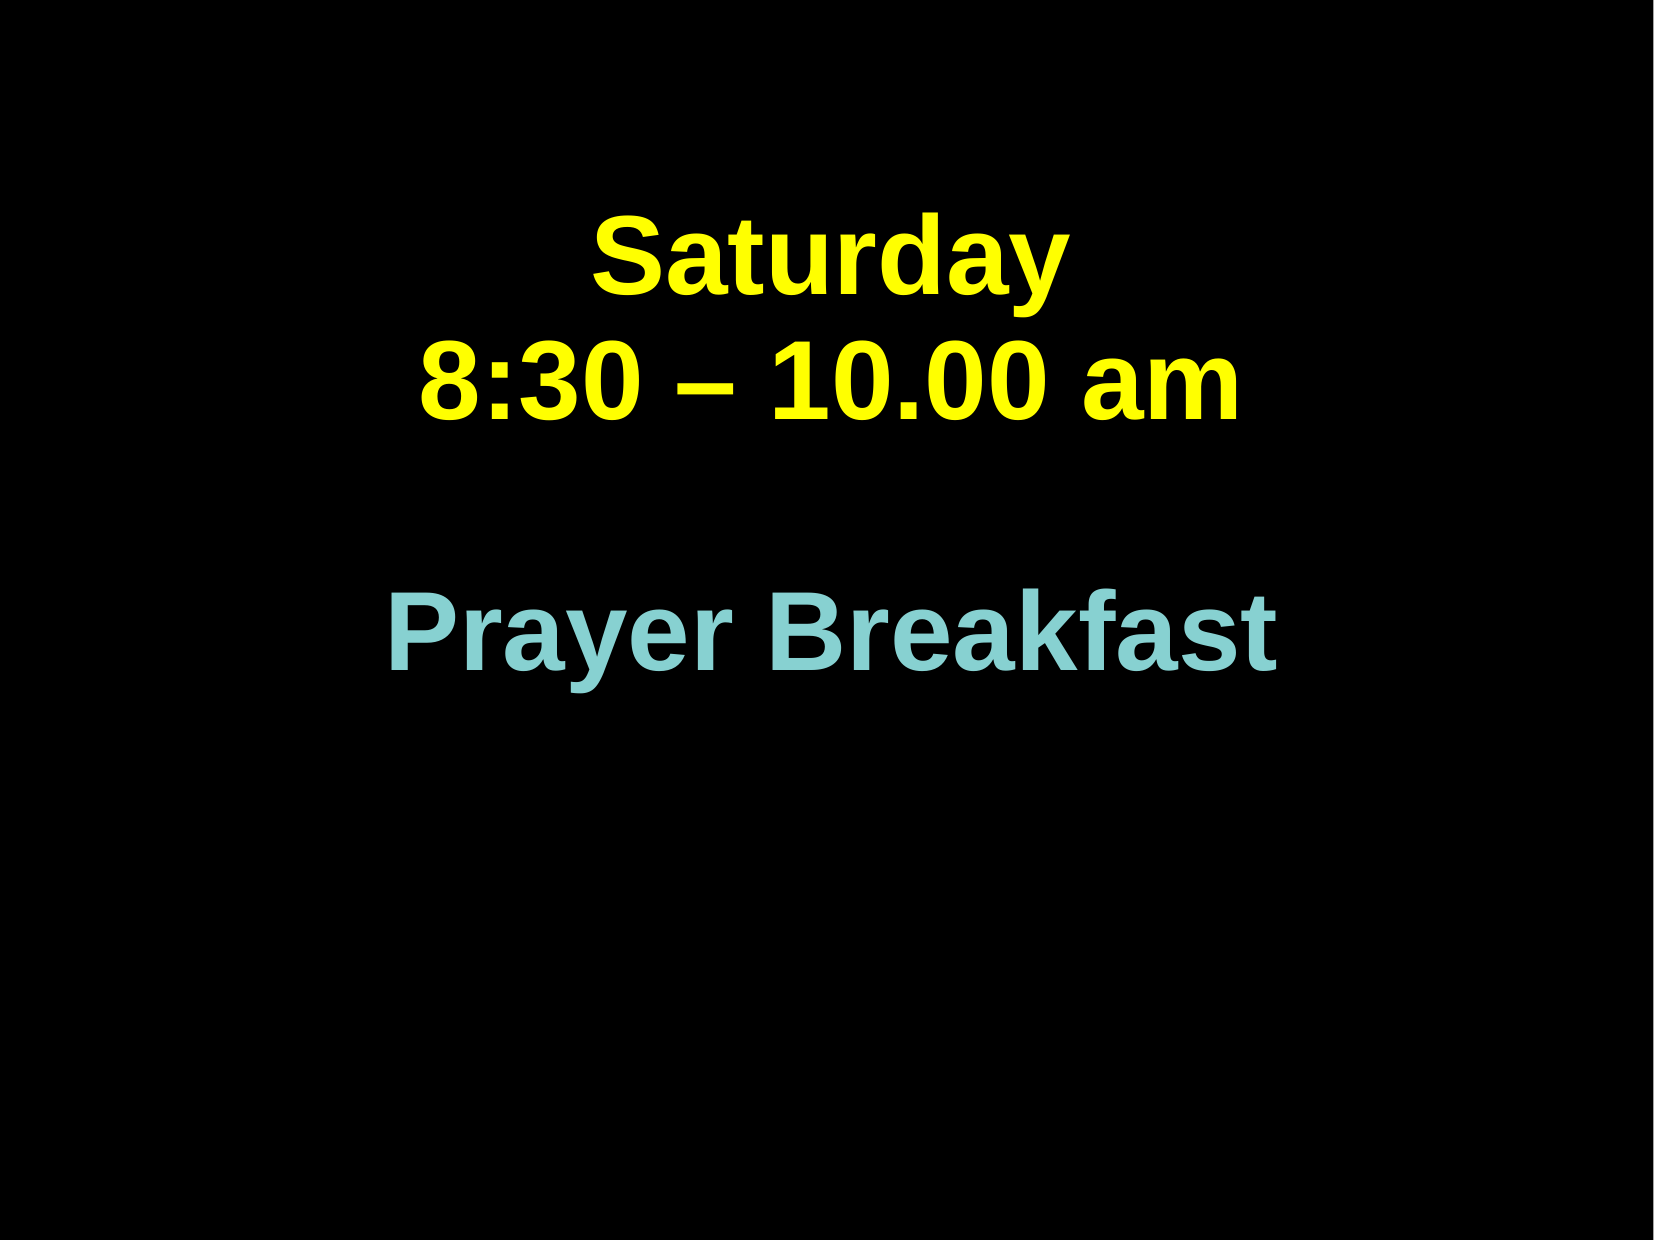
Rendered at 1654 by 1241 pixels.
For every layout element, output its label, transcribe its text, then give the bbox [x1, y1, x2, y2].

text_box Saturday 8:30 – 10.00 am Prayer Breakfast [59, 59, 1603, 1179]
